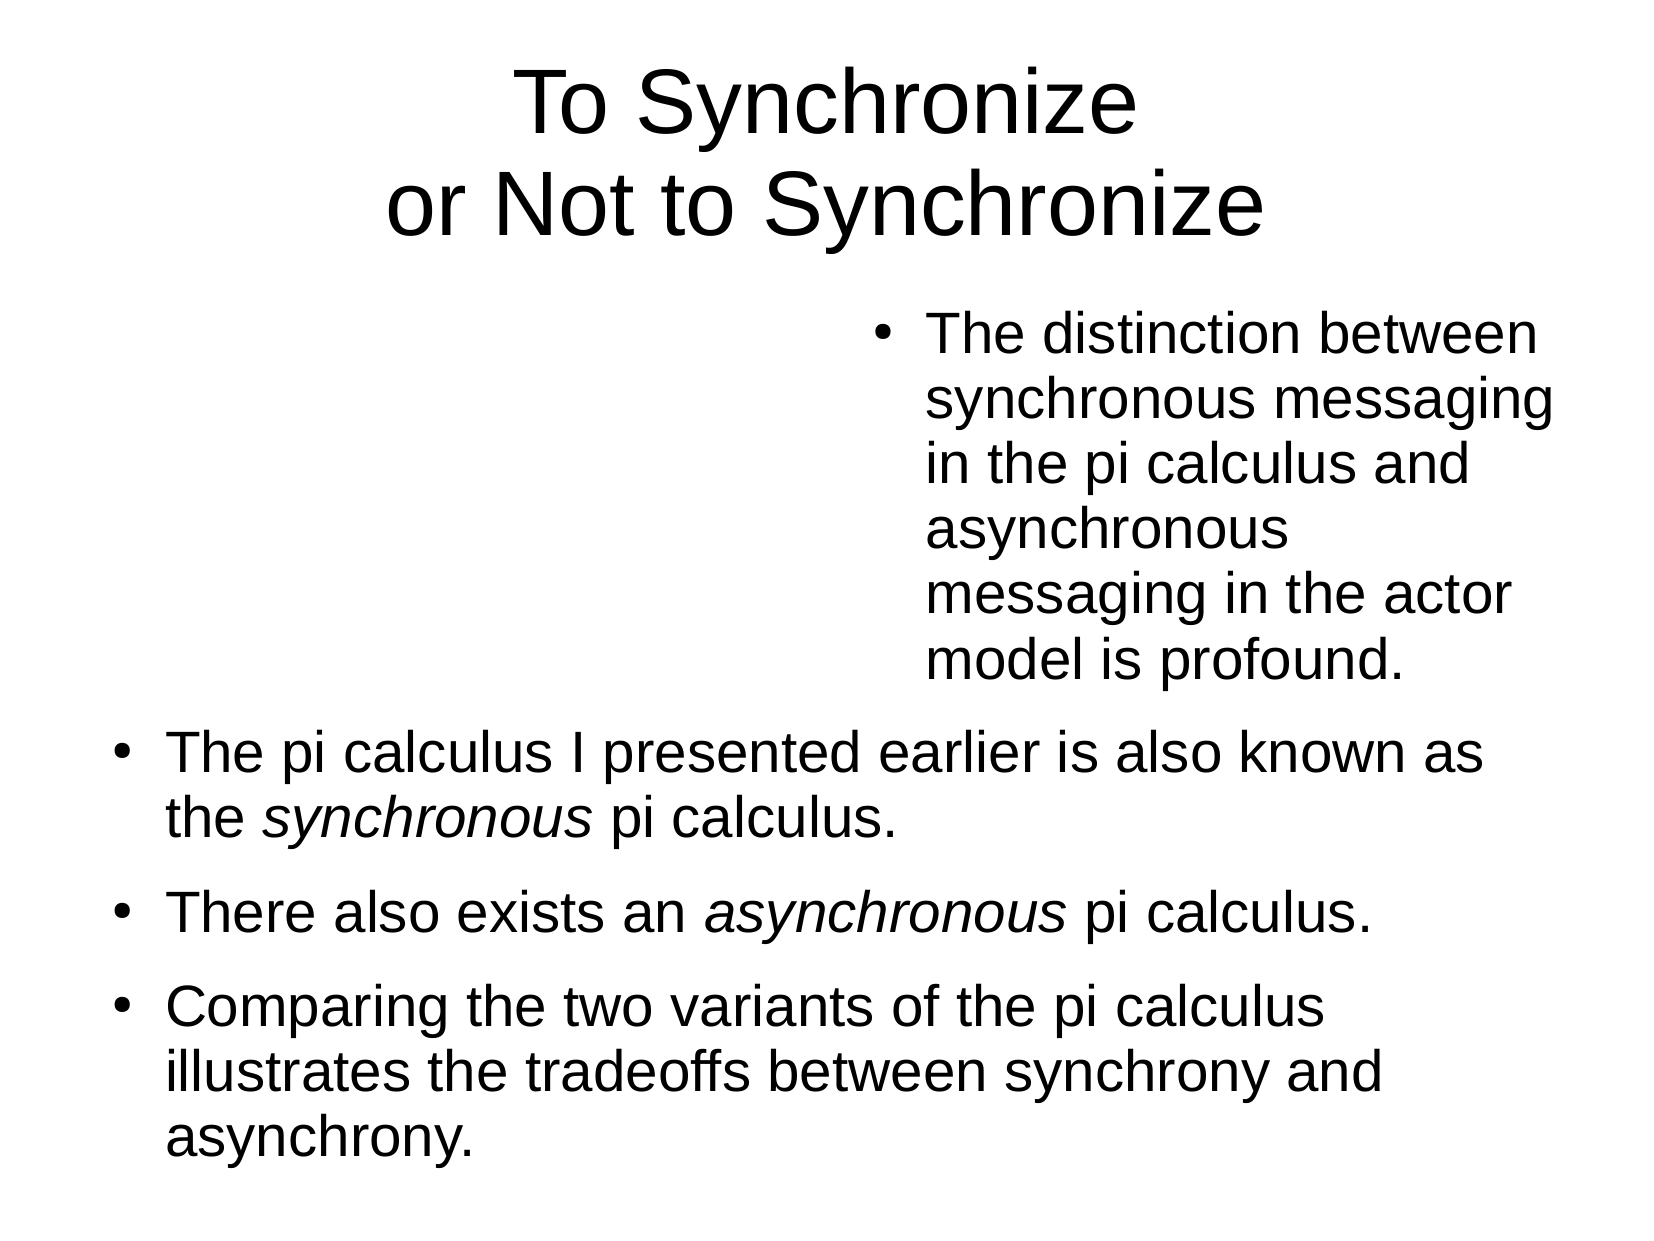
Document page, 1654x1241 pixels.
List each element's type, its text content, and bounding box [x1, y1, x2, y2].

list The pi calculus I presented earlier is also known as the synchronous pi calculus. There also exists an asynchronous pi calculus. Comparing the two variants of the pi calculus illustrates the tradeoffs between synchrony and asynchrony. [94, 720, 1571, 1168]
list The distinction between synchronous messaging in the pi calculus and asynchronous messaging in the actor model is profound. [855, 301, 1571, 691]
title To Synchronize or Not to Synchronize [82, 49, 1571, 257]
